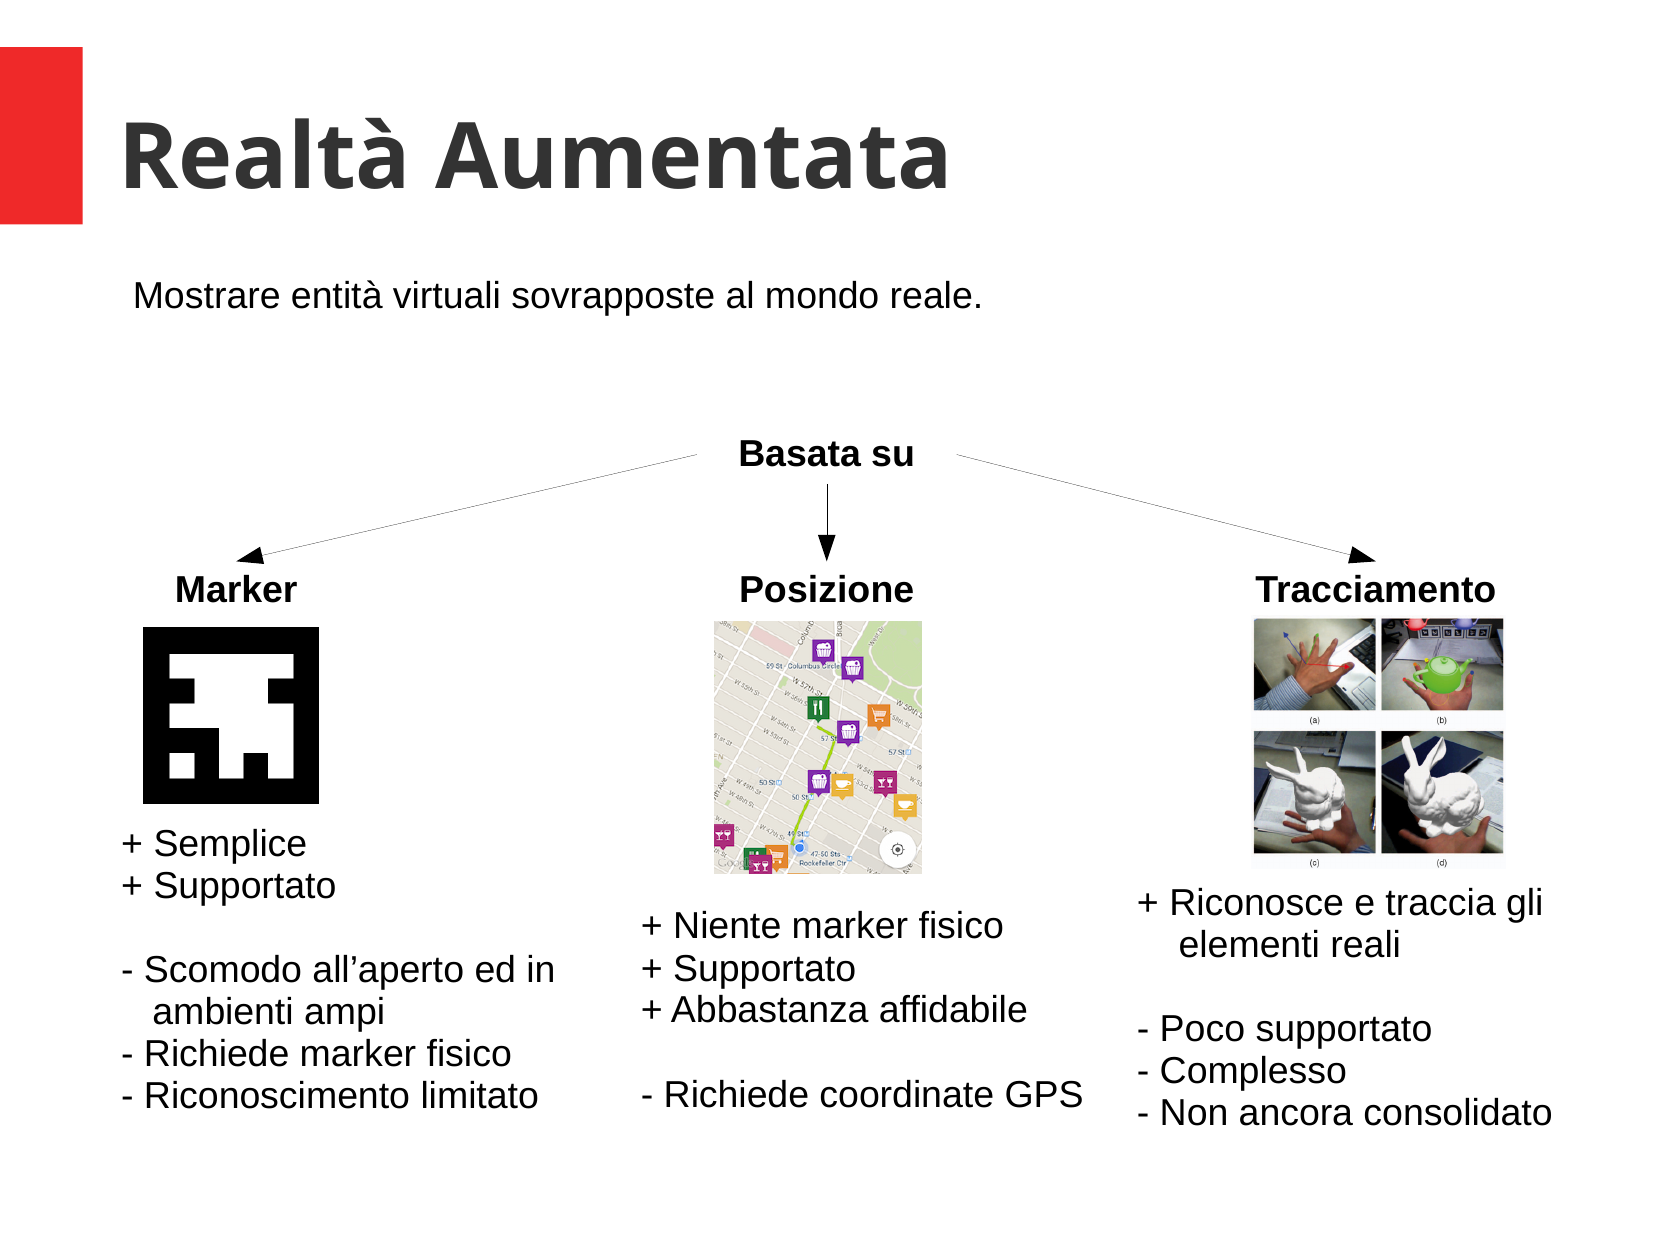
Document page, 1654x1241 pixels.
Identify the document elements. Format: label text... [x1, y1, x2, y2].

text_box Tracciamento [1240, 561, 1512, 626]
text_box Mostrare entità virtuali sovrapposte al mondo reale. [118, 267, 1512, 367]
title Realtà Aumentata [118, 49, 1571, 257]
picture [143, 627, 319, 804]
text_box + Niente marker fisico + Supportato + Abbastanza affidabile - Richiede coordinate GPS [625, 897, 1122, 1136]
text_box + Semplice + Supportato - Scomodo all’aperto ed in ambienti ampi - Richiede marker fisico - Riconoscimento limitato [106, 814, 603, 1124]
text_box Basata su [696, 425, 957, 484]
text_box Marker [106, 561, 367, 632]
picture [1251, 615, 1506, 869]
text_box Posizione [696, 561, 957, 632]
text_box + Riconosce e traccia gli elementi reali - Poco supportato - Complesso - Non ancora consolidato [1122, 874, 1619, 1158]
picture [714, 621, 922, 875]
